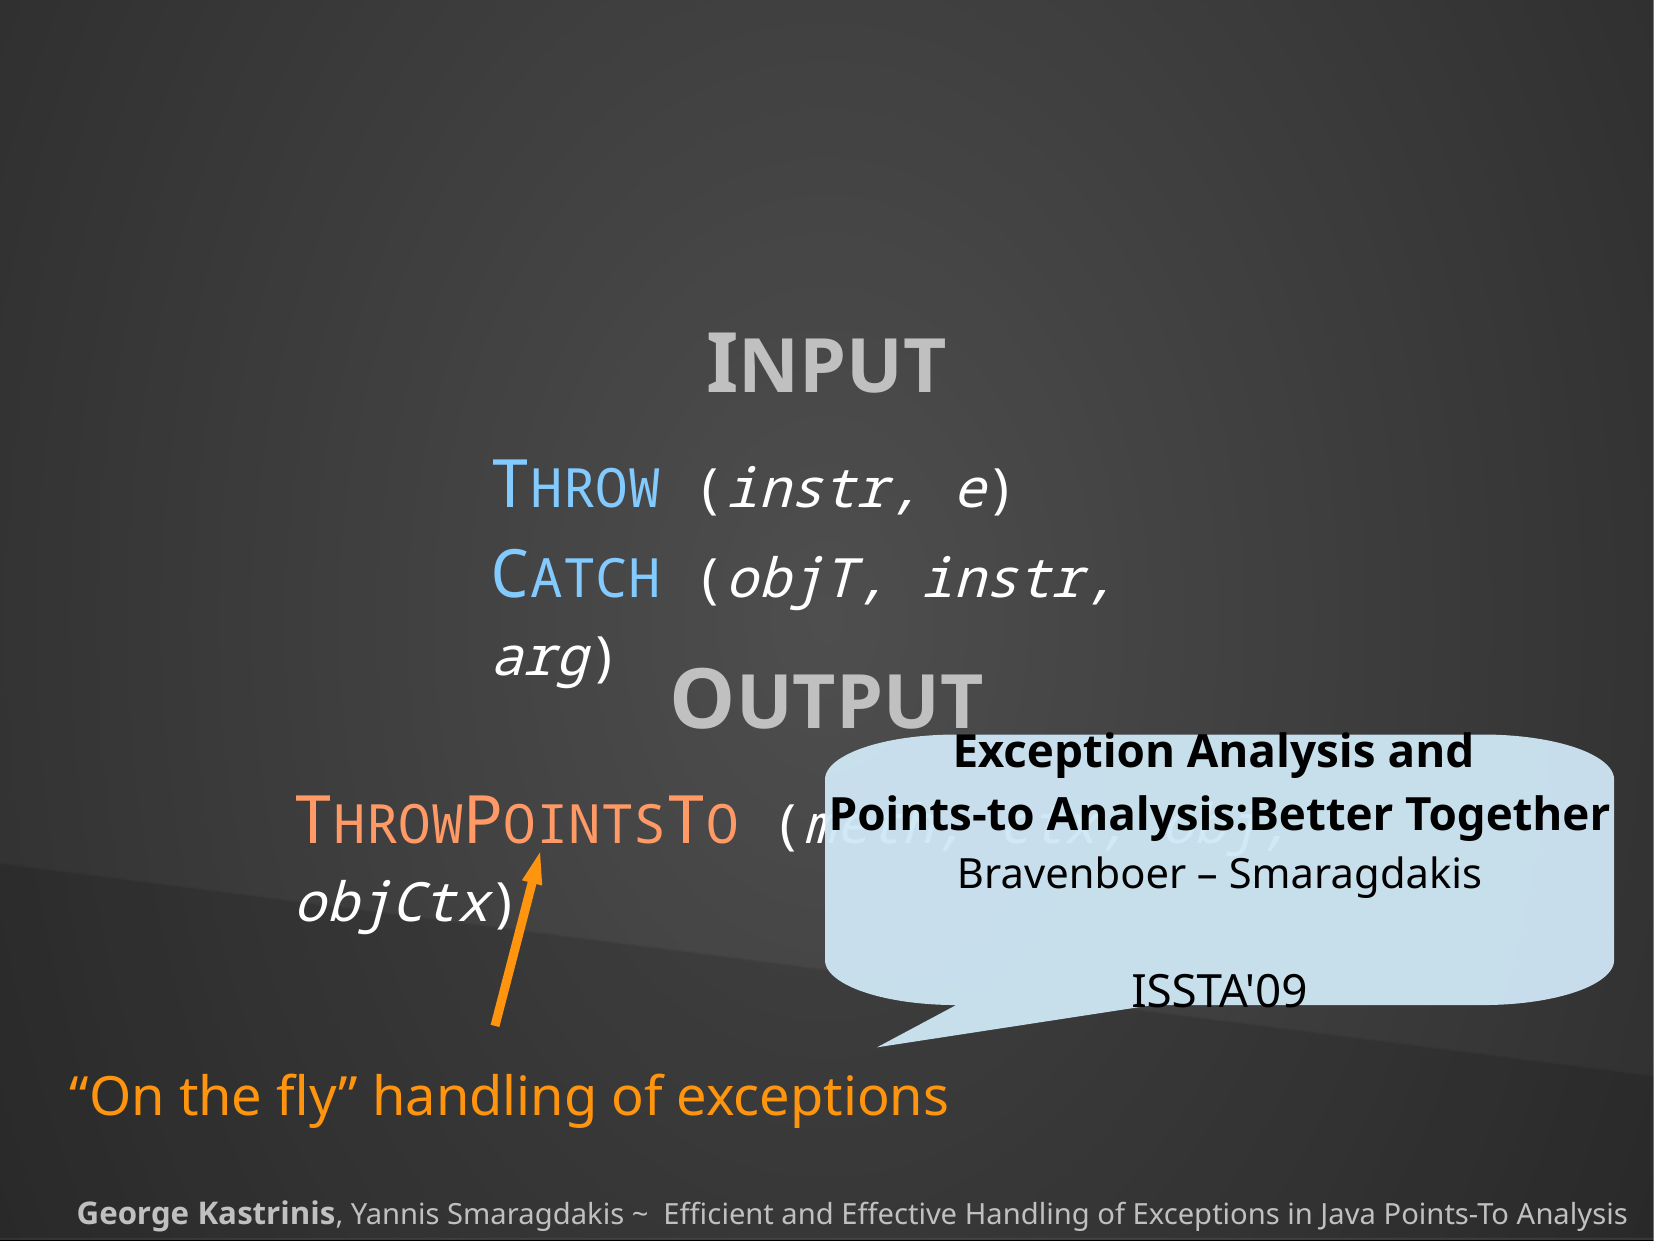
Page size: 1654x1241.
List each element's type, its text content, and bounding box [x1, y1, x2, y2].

text_box THROWPOINTSTO (meth, ctx, obj, objCtx) [279, 765, 831, 847]
text_box Exception Analysis and Points-to Analysis:Better Together Bravenboer – Smaragdakis ISSTA'09 [825, 734, 1615, 1048]
text_box THROW (instr, e) CATCH (objT, instr, arg) [475, 428, 1178, 577]
text_box INPUT [489, 295, 1165, 404]
picture [0, 0, 1654, 1241]
text_box OUTPUT [489, 632, 1165, 741]
text_box “On the fly” handling of exceptions [55, 1049, 946, 1126]
